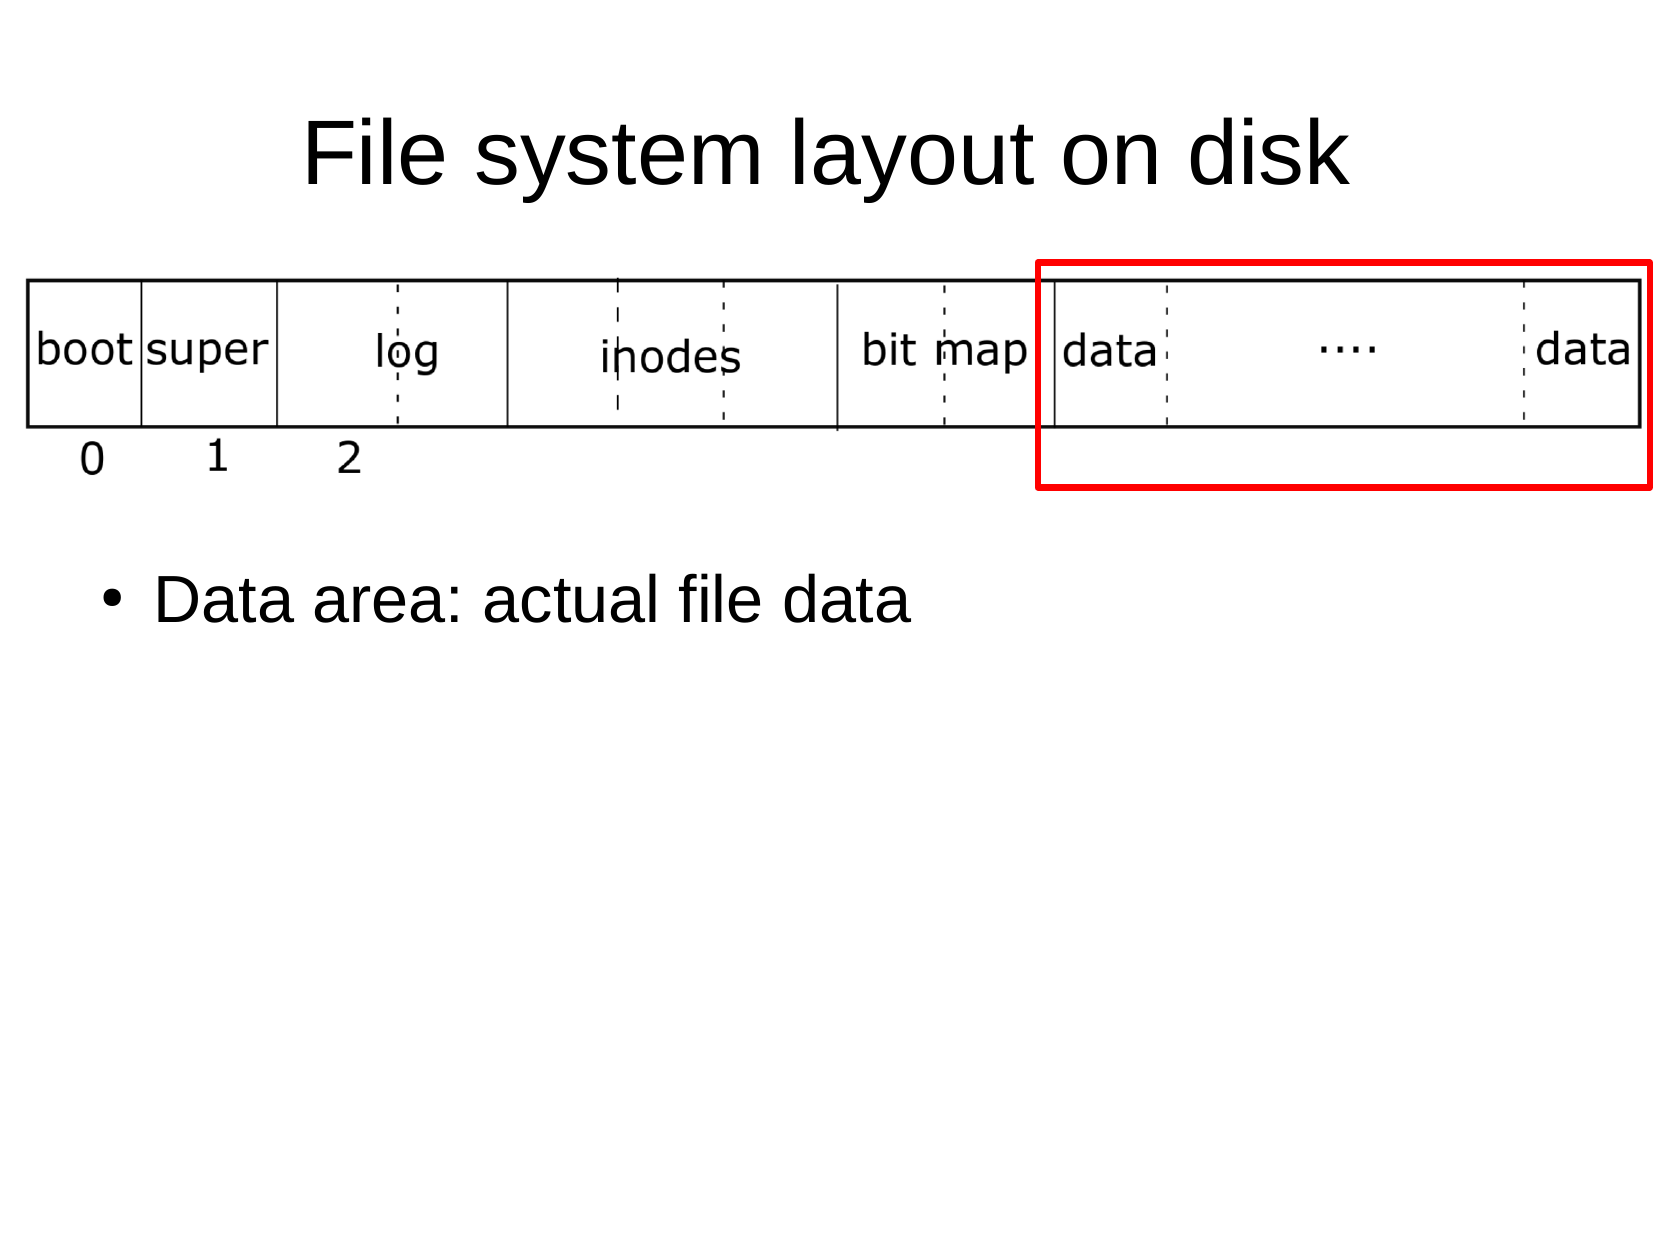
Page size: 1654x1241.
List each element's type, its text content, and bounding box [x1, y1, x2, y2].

list Data area: actual file data [82, 562, 1571, 1163]
picture [4, 257, 1654, 488]
picture [1041, 266, 1647, 484]
title File system layout on disk [82, 49, 1571, 257]
